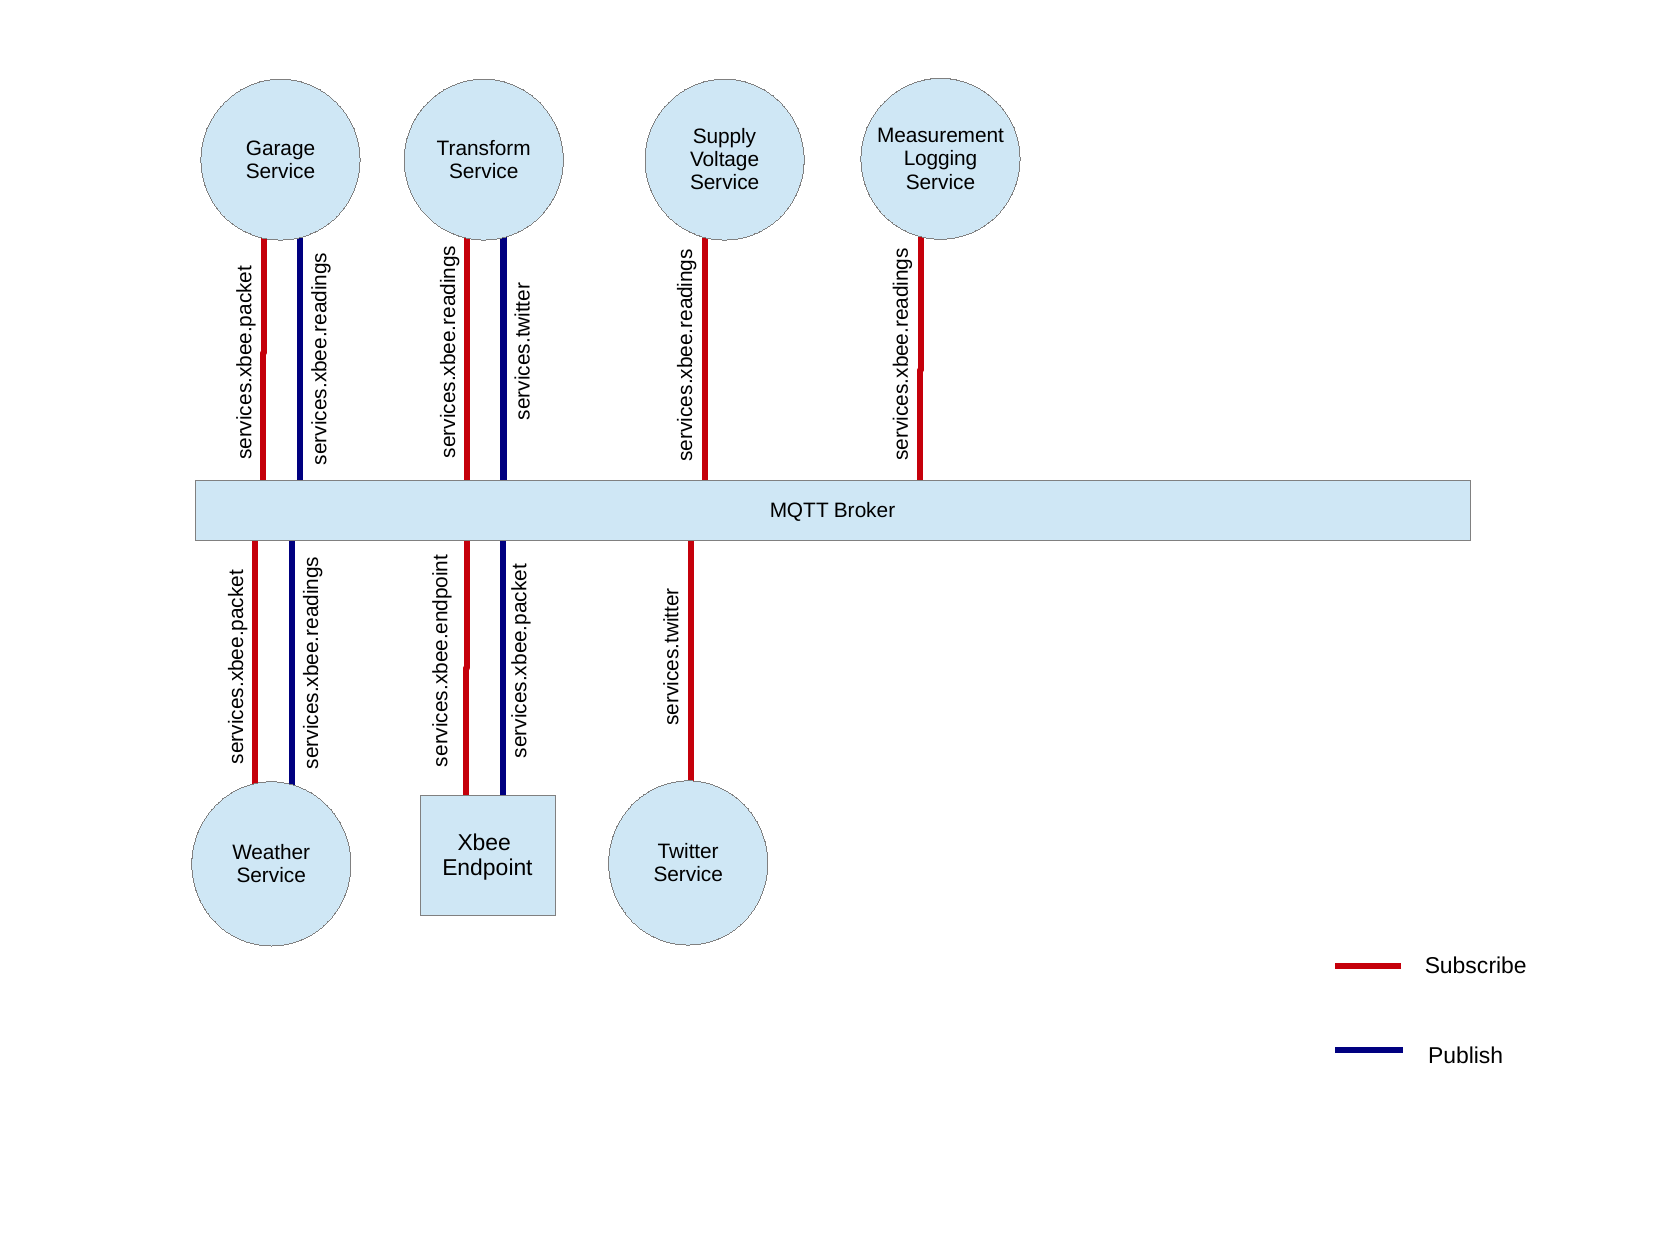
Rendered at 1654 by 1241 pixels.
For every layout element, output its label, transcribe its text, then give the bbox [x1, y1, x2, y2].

text_box services.twitter [652, 573, 691, 741]
text_box Measurement Logging Service [860, 78, 1021, 240]
text_box services.xbee.packet [225, 250, 264, 475]
text_box Twitter Service [608, 780, 768, 946]
text_box services.xbee.readings [665, 234, 704, 477]
text_box Xbee Endpoint [420, 795, 556, 916]
text_box Weather Service [191, 781, 351, 947]
text_box services.xbee.readings [300, 237, 339, 480]
text_box services.xbee.packet [500, 549, 539, 773]
text_box services.xbee.readings [428, 230, 464, 474]
text_box services.xbee.readings [295, 542, 331, 785]
text_box services.xbee.packet [216, 555, 256, 779]
text_box Garage Service [200, 79, 361, 241]
text_box services.twitter [503, 267, 542, 436]
text_box Transform Service [404, 79, 564, 241]
text_box MQTT Broker [195, 480, 1471, 541]
text_box services.xbee.endpoint [421, 541, 460, 782]
text_box Subscribe [1410, 945, 1542, 986]
text_box Publish [1413, 1035, 1519, 1076]
text_box services.xbee.readings [881, 233, 920, 476]
text_box Supply Voltage Service [645, 79, 805, 241]
